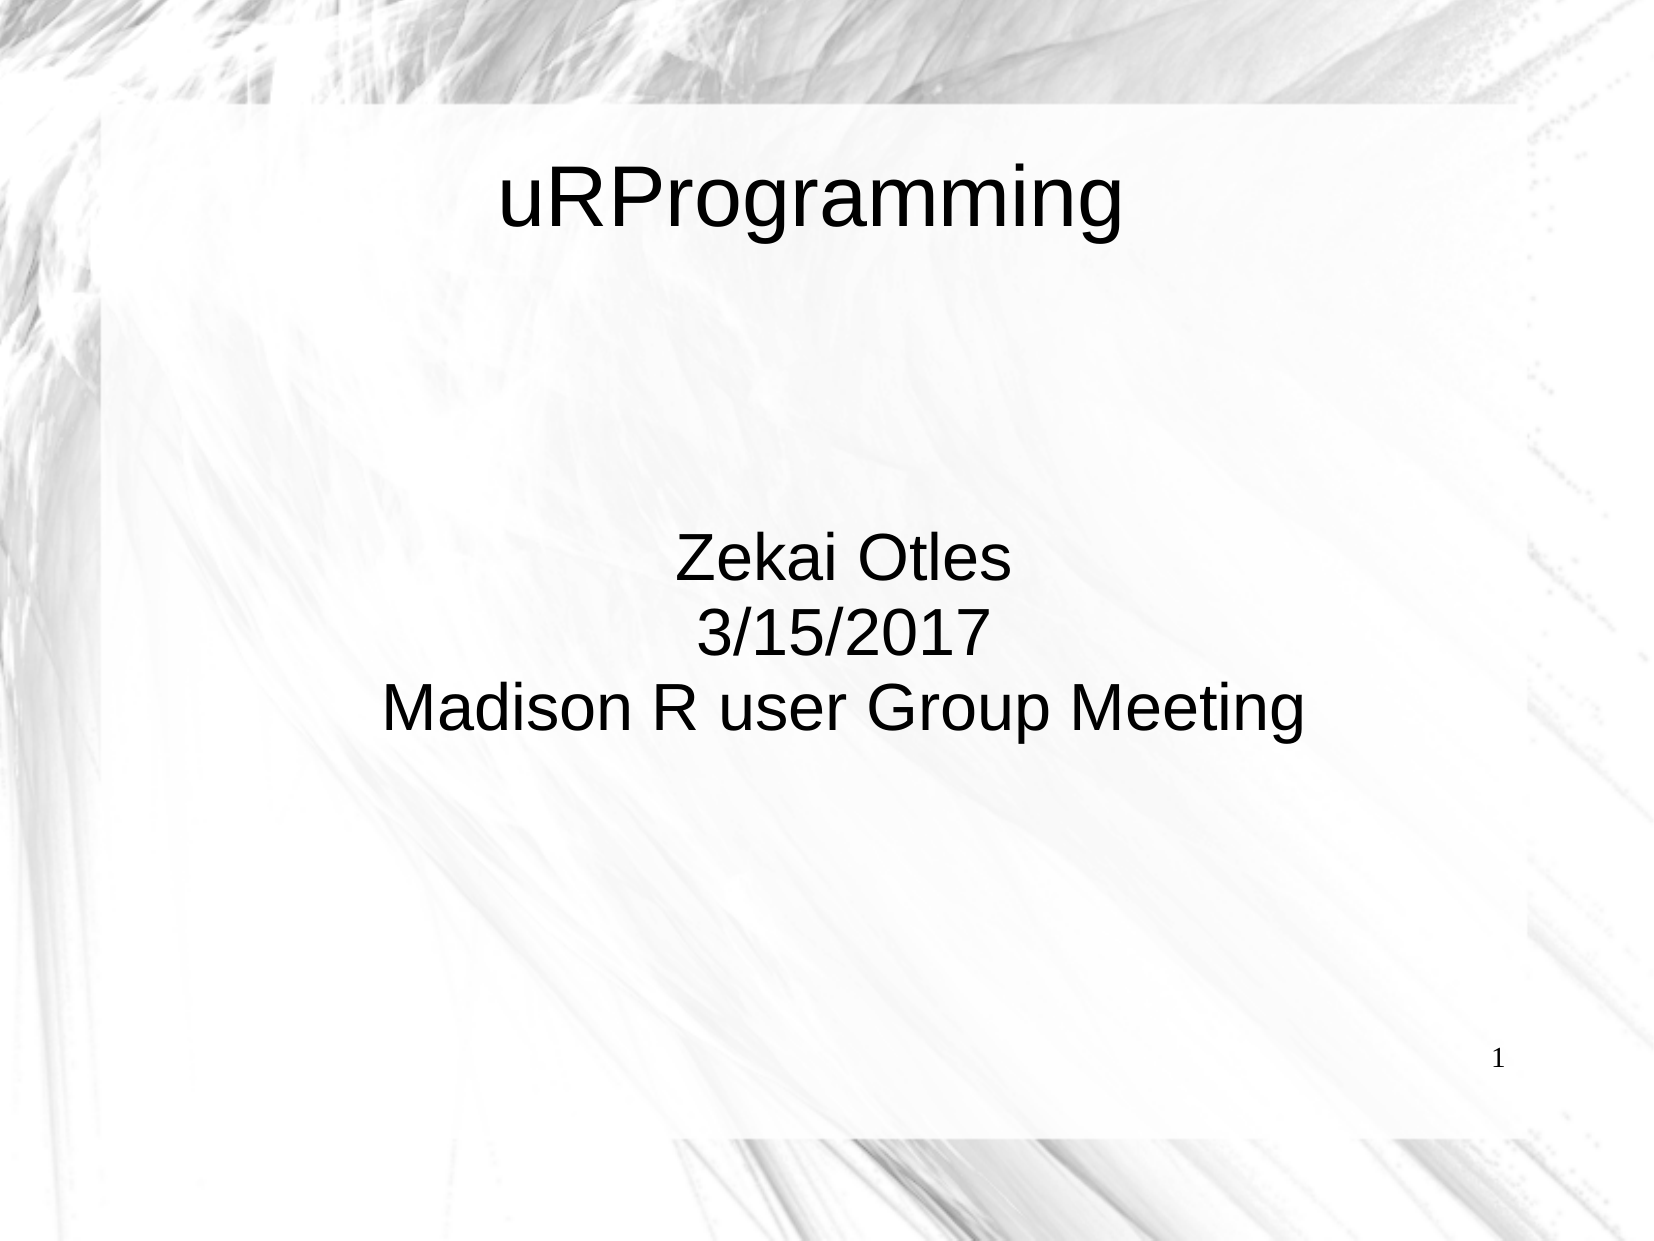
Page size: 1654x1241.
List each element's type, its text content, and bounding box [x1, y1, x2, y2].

title uRProgramming [118, 112, 1506, 281]
picture [0, 0, 1654, 1241]
subtitle Zekai Otles 3/15/2017 Madison R user Group Meeting [118, 319, 1571, 945]
